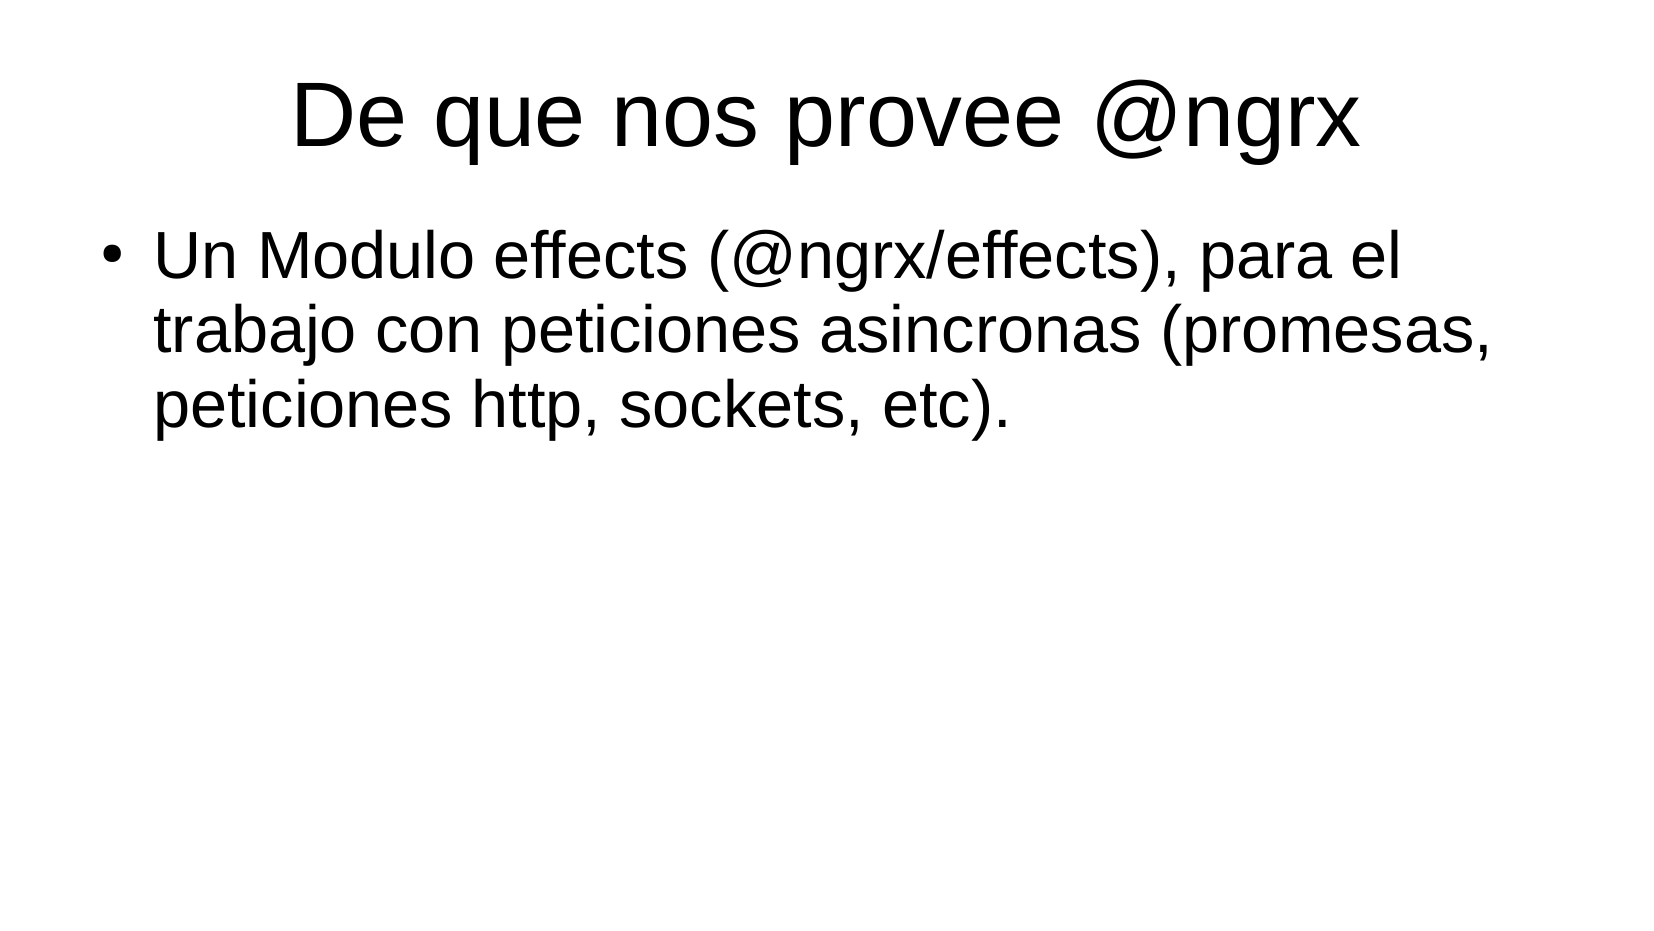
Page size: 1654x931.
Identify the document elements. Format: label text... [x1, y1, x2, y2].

title De que nos provee @ngrx [82, 37, 1571, 193]
list Un Modulo effects (@ngrx/effects), para el trabajo con peticiones asincronas (promesas, peticiones http, sockets, etc). [82, 217, 1571, 758]
